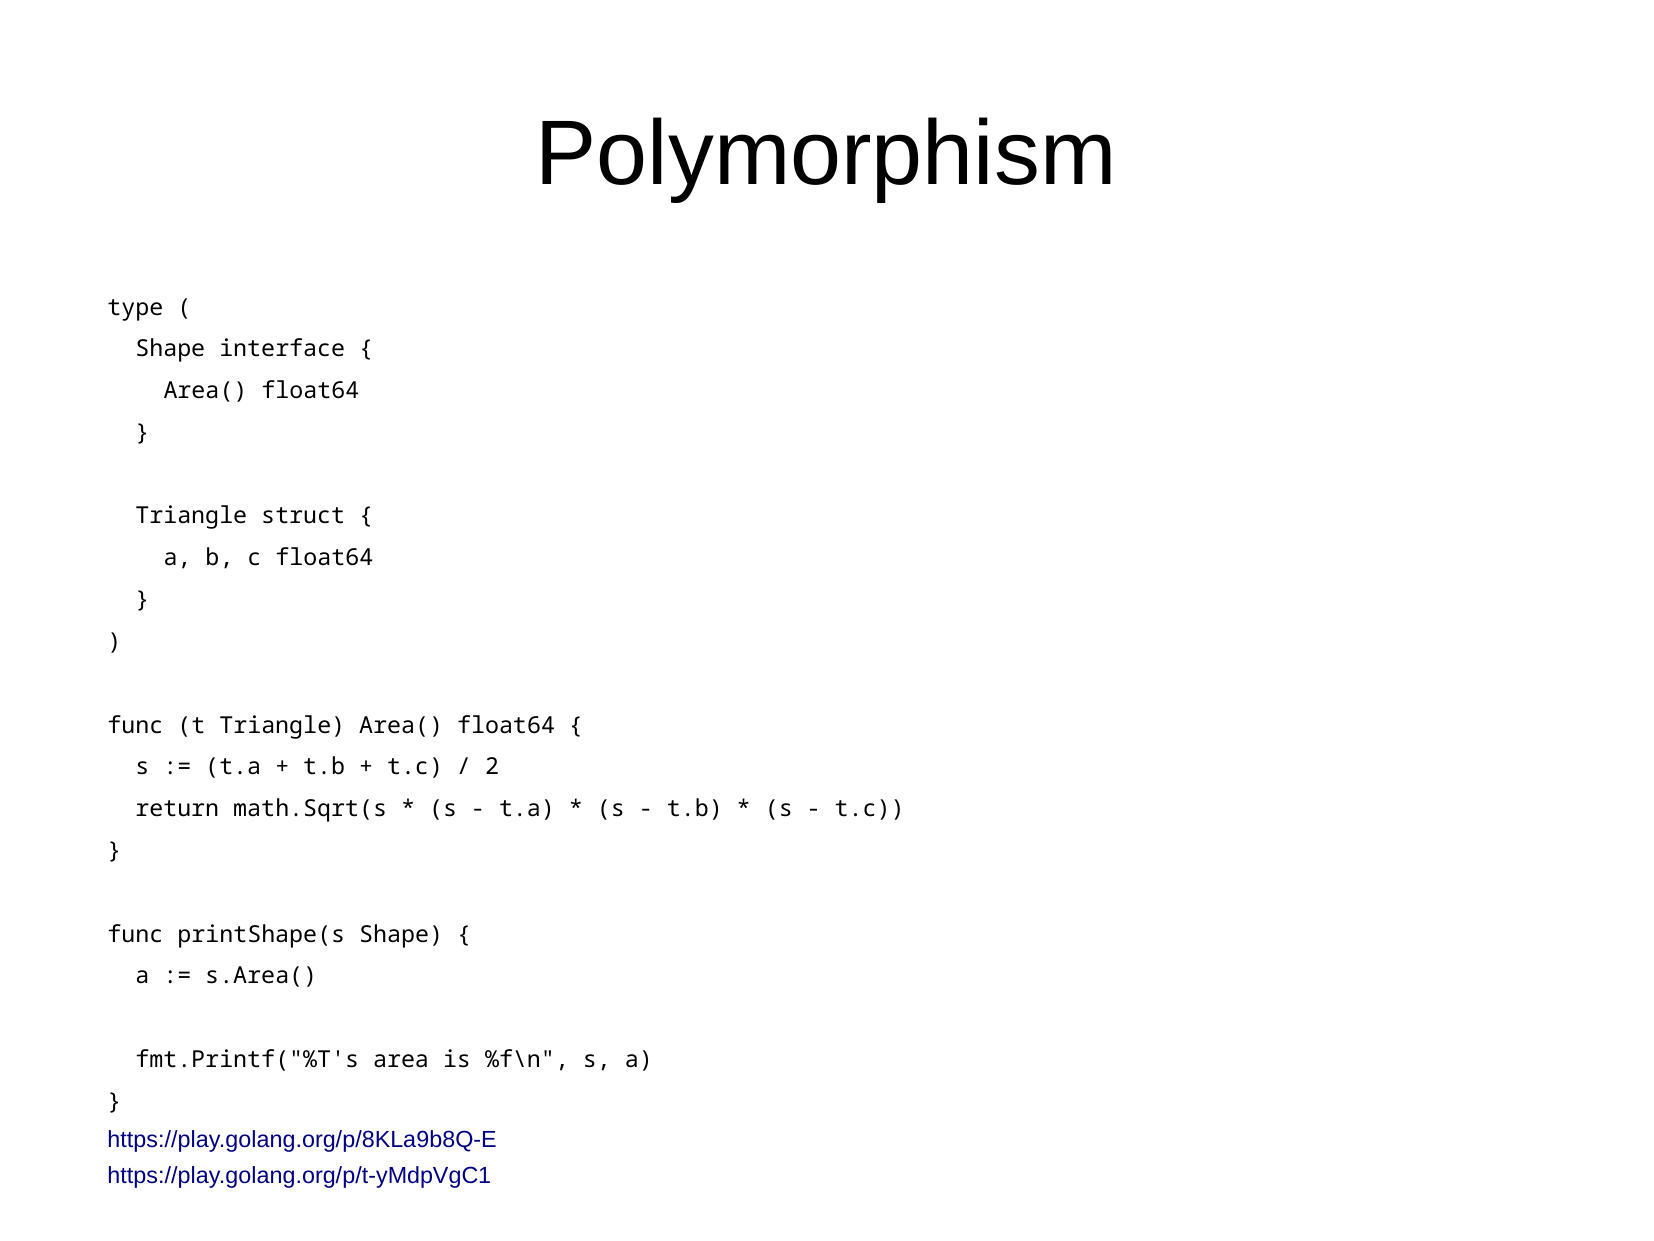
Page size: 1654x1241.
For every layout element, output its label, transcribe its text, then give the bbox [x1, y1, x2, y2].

list type ( Shape interface { Area() float64 } Triangle struct { a, b, c float64 } ) func (t Triangle) Area() float64 { s := (t.a + t.b + t.c) / 2 return math.Sqrt(s * (s - t.a) * (s - t.b) * (s - t.c)) } func printShape(s Shape) { a := s.Area() fmt.Printf("%T's area is %f\n", s, a) } https://play.golang.org/p/8KLa9b8Q-E https://play.golang.org/p/t-yMdpVgC1 [82, 290, 1571, 1193]
title Polymorphism [82, 49, 1571, 257]
